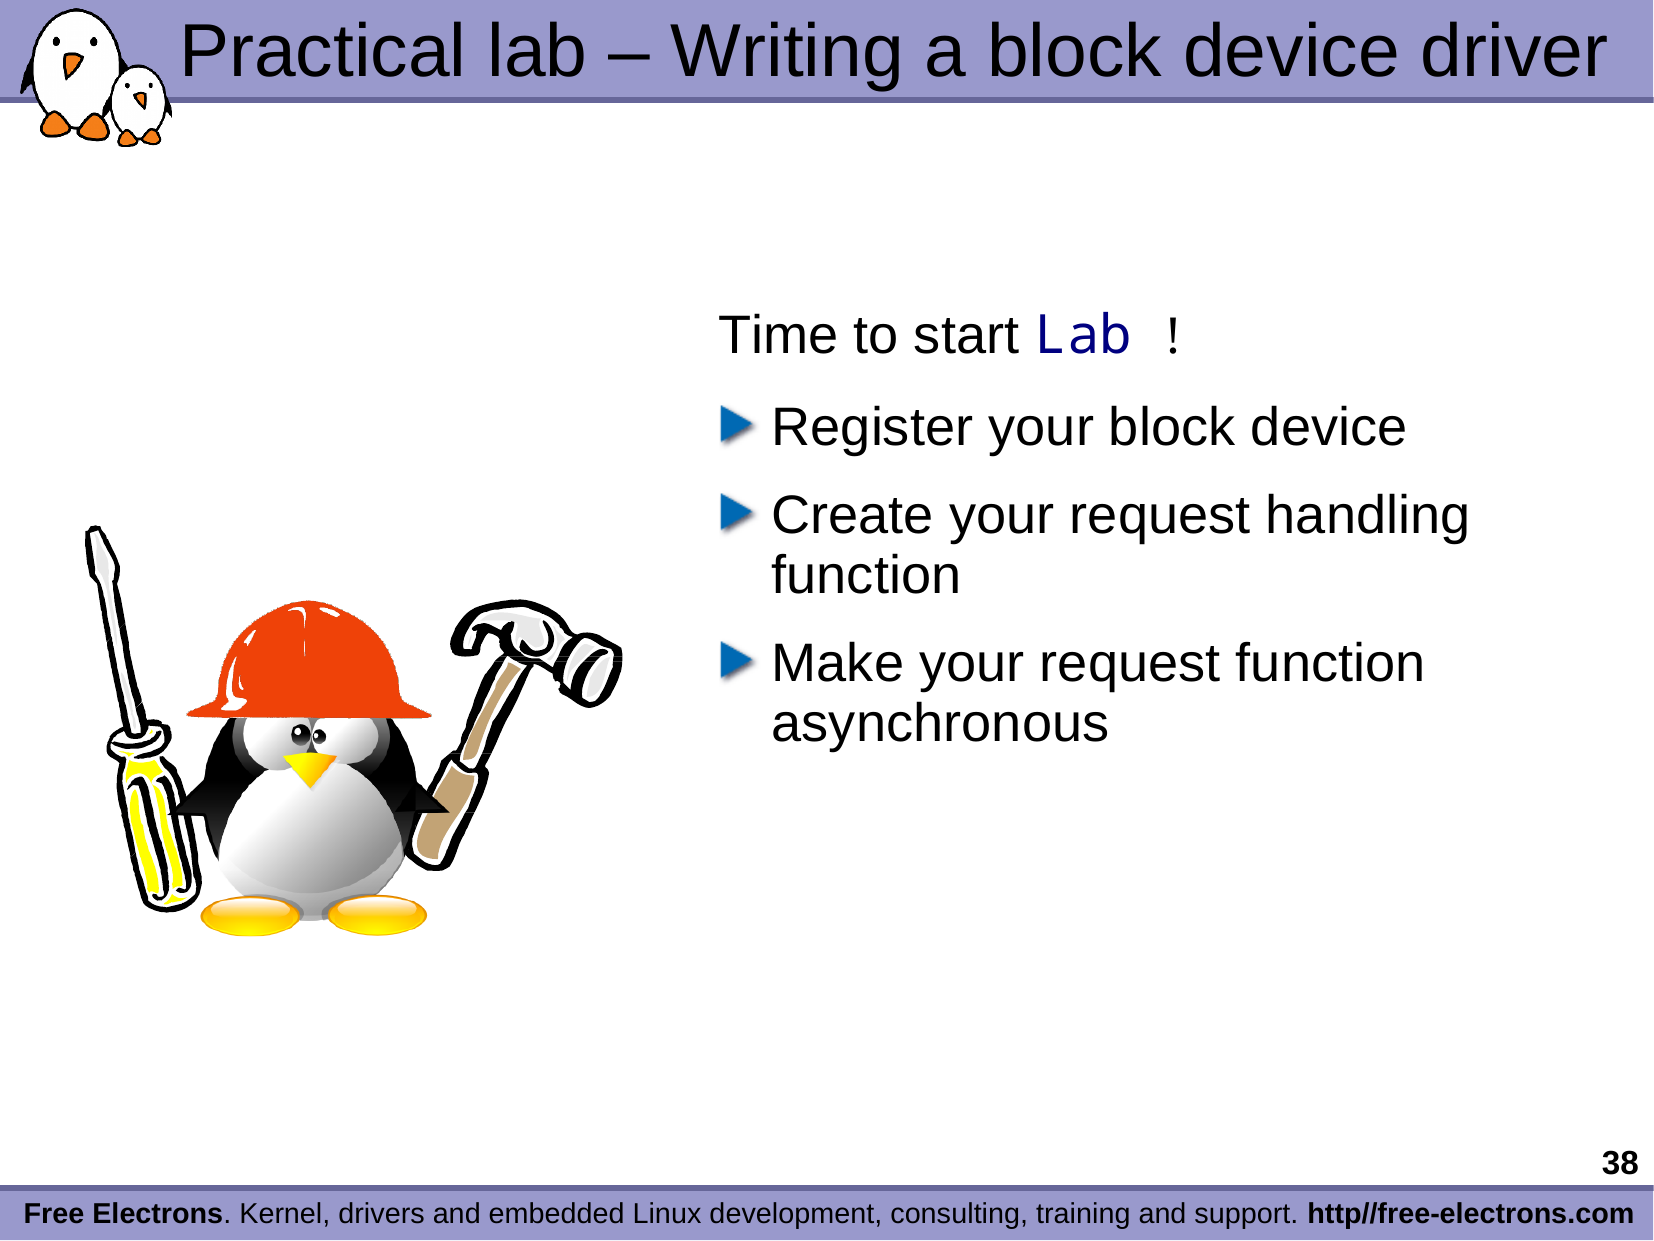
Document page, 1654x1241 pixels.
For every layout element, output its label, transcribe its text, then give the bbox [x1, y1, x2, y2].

text_box [127, 776, 162, 880]
text_box [450, 599, 623, 863]
picture [20, 8, 172, 147]
text_box [133, 745, 162, 759]
text_box [118, 750, 135, 757]
text_box [155, 776, 162, 784]
list Time to start Lab ! Register your block device Create your request handling function Make your request function asynchronous [700, 295, 1561, 1027]
picture [162, 597, 452, 937]
text_box [125, 759, 162, 832]
title Practical lab – Writing a block device driver [149, 0, 1640, 100]
text_box [85, 525, 162, 913]
